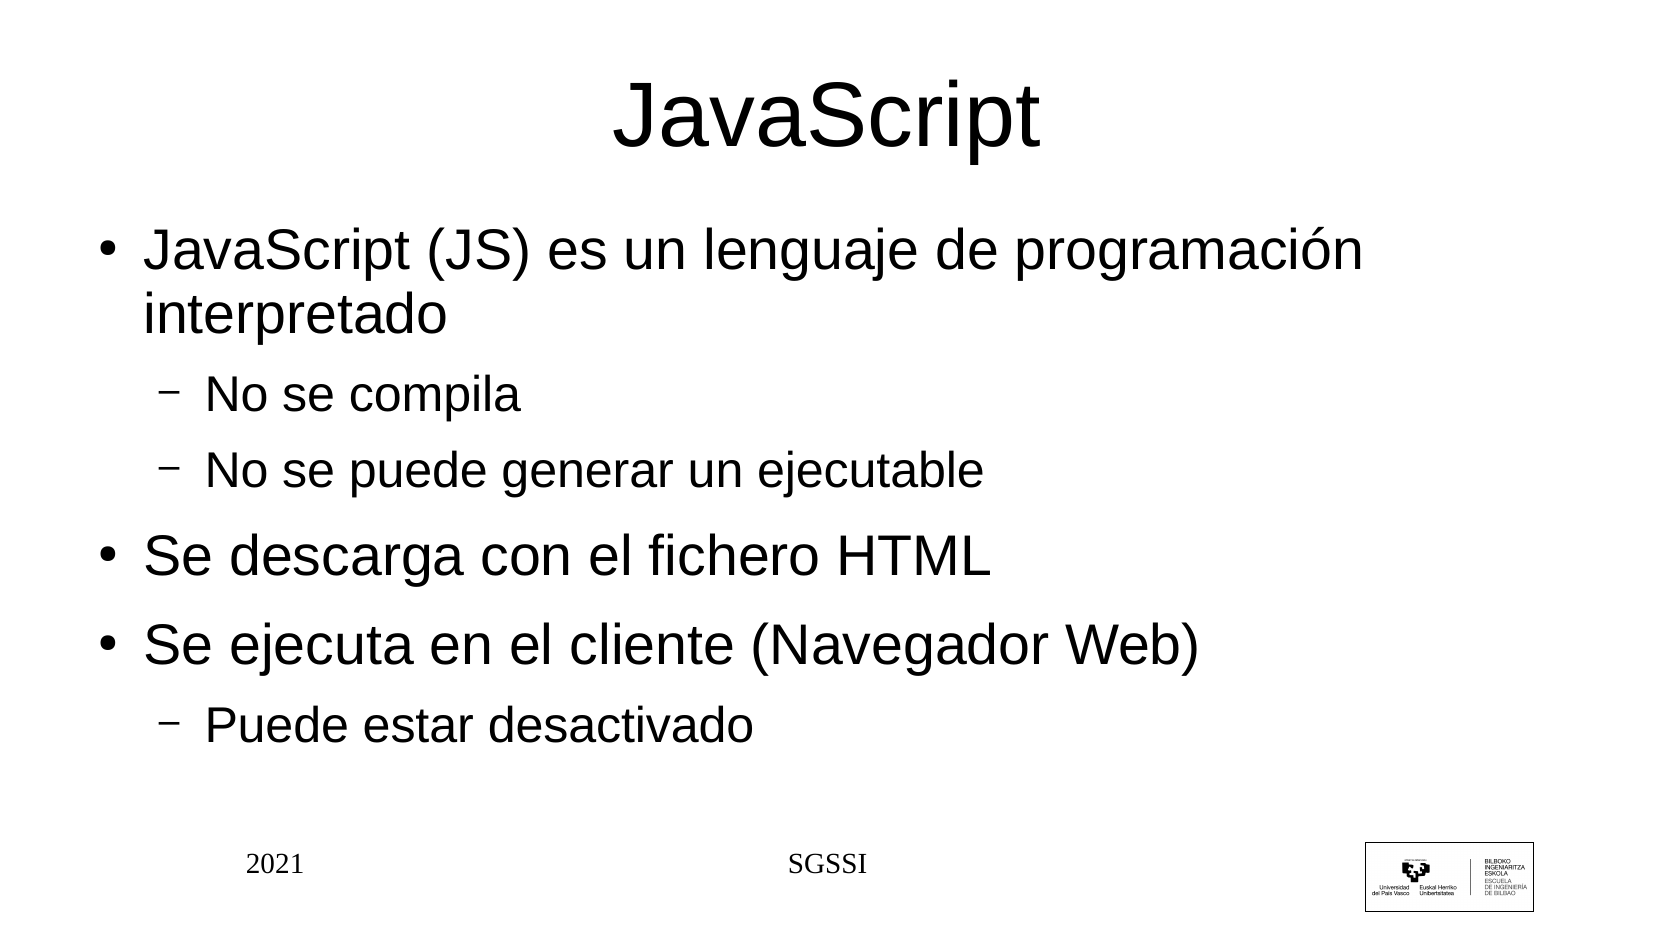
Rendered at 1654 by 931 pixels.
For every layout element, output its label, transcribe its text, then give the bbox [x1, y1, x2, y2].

picture [1366, 843, 1533, 911]
list JavaScript (JS) es un lenguaje de programación interpretado No se compila No se puede generar un ejecutable Se descarga con el fichero HTML Se ejecuta en el cliente (Navegador Web) Puede estar desactivado [82, 217, 1456, 758]
title JavaScript [82, 37, 1571, 193]
